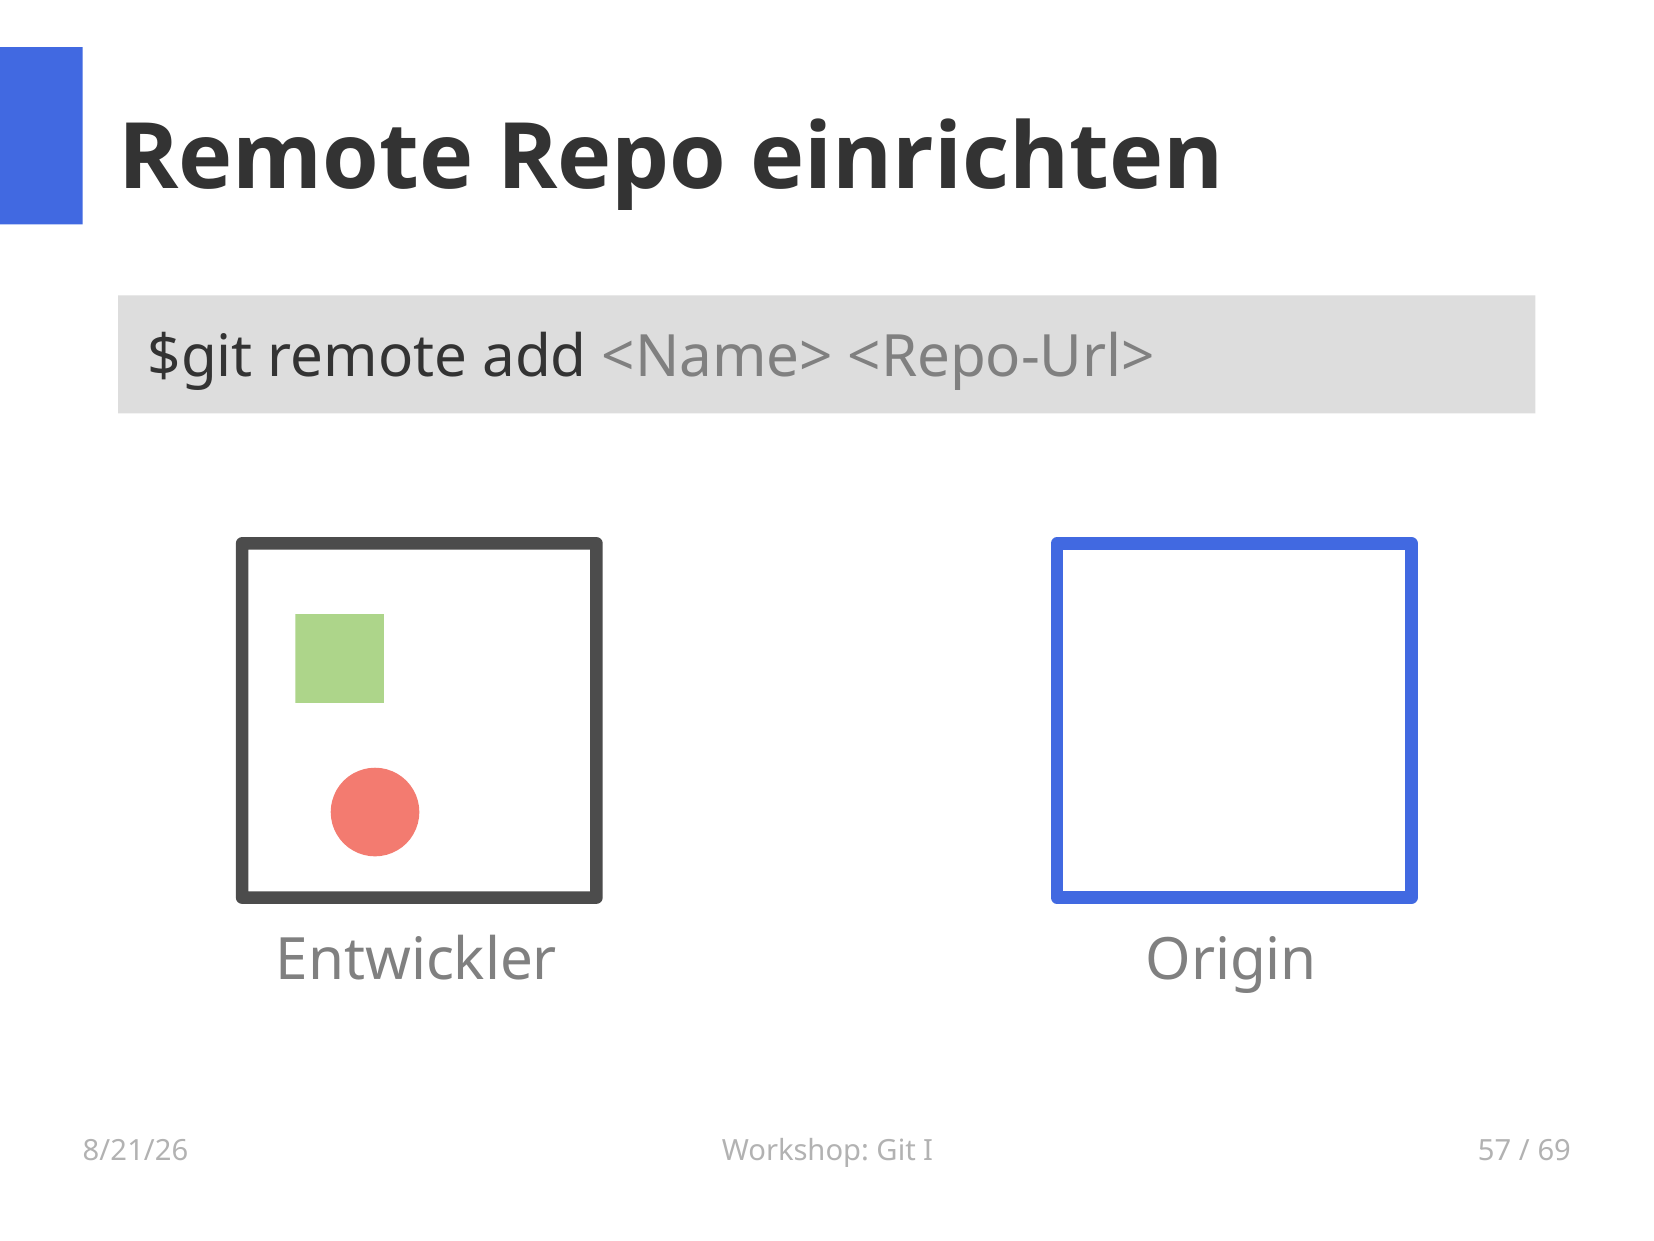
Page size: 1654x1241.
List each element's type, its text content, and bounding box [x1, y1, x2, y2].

title Remote Repo einrichten [118, 49, 1571, 257]
text_box [330, 767, 420, 857]
text_box [295, 614, 384, 703]
list $git remote add <Name> <Repo-Url> [118, 295, 1536, 414]
text_box Origin [1051, 897, 1412, 1016]
text_box Entwickler [236, 897, 597, 1016]
